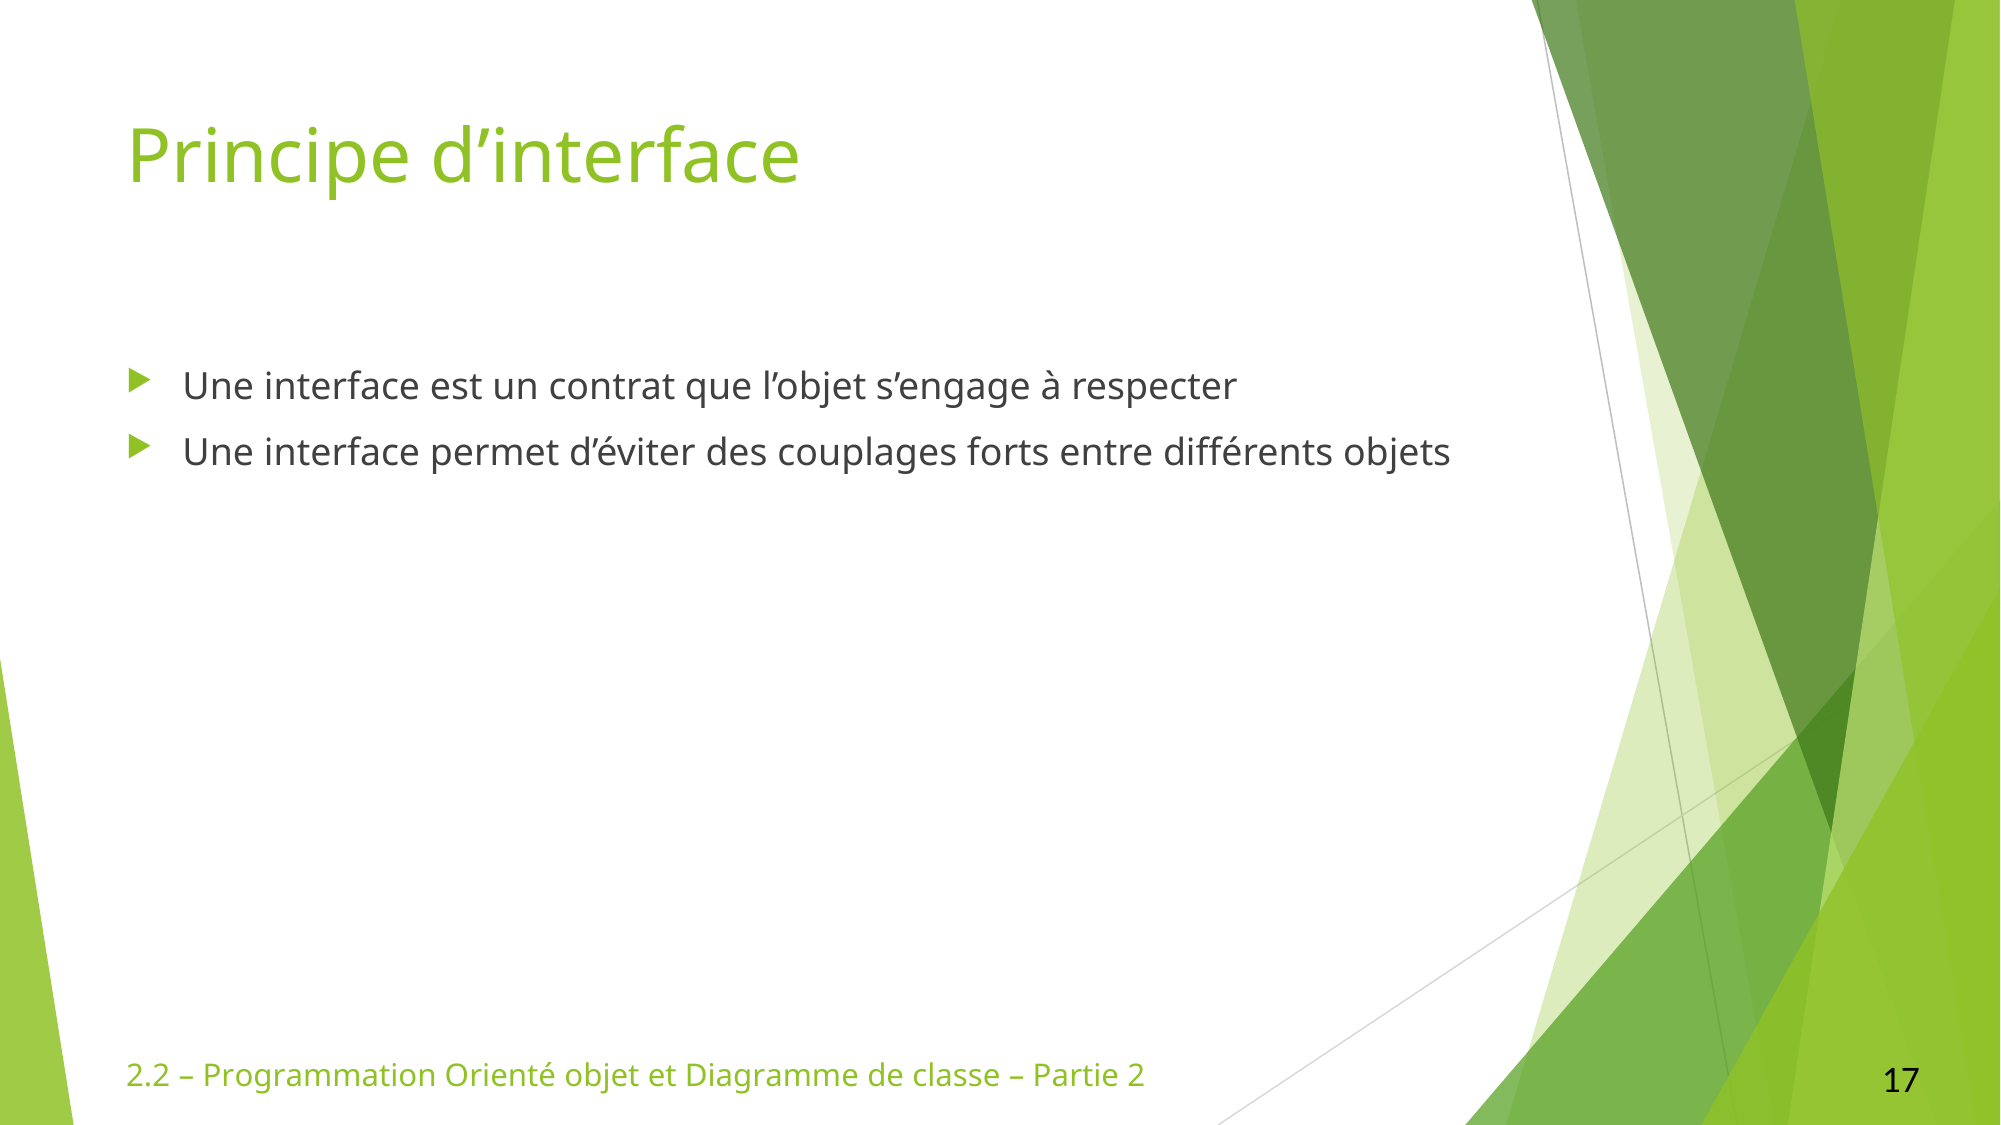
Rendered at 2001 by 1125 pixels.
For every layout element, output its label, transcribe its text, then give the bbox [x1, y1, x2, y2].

text_box 2.2 – Programmation Orienté objet et Diagramme de classe – Partie 2 [111, 1047, 1210, 1109]
text_box [1866, 1047, 1979, 1108]
list Une interface est un contrat que l’objet s’engage à respecter Une interface permet d’éviter des couplages forts entre différents objets [111, 354, 1522, 992]
title Principe d’interface [111, 99, 1522, 317]
